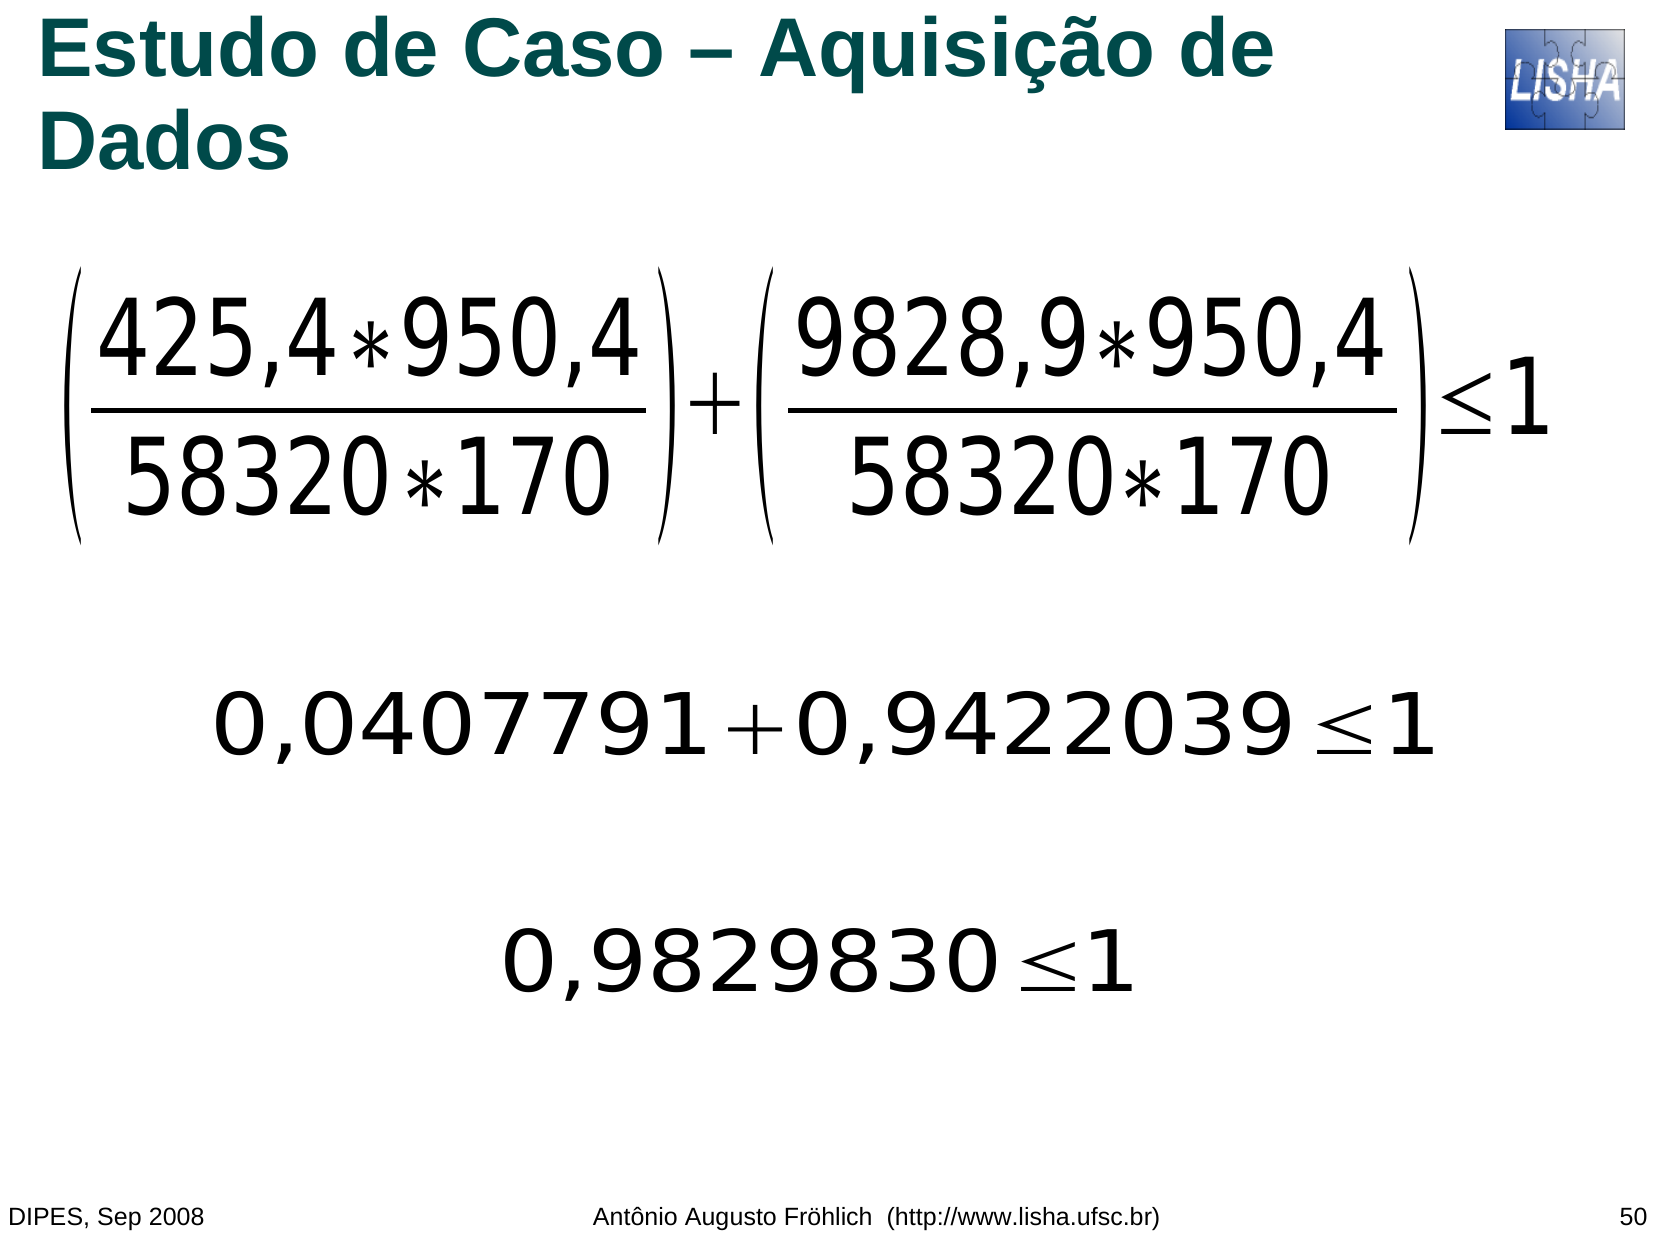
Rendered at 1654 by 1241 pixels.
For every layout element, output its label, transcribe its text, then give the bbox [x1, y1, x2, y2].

title Estudo de Caso – Aquisição de Dados [37, 0, 1426, 187]
chart [187, 675, 1464, 775]
picture [1505, 29, 1625, 130]
chart [37, 262, 1576, 554]
chart [476, 917, 1163, 1013]
